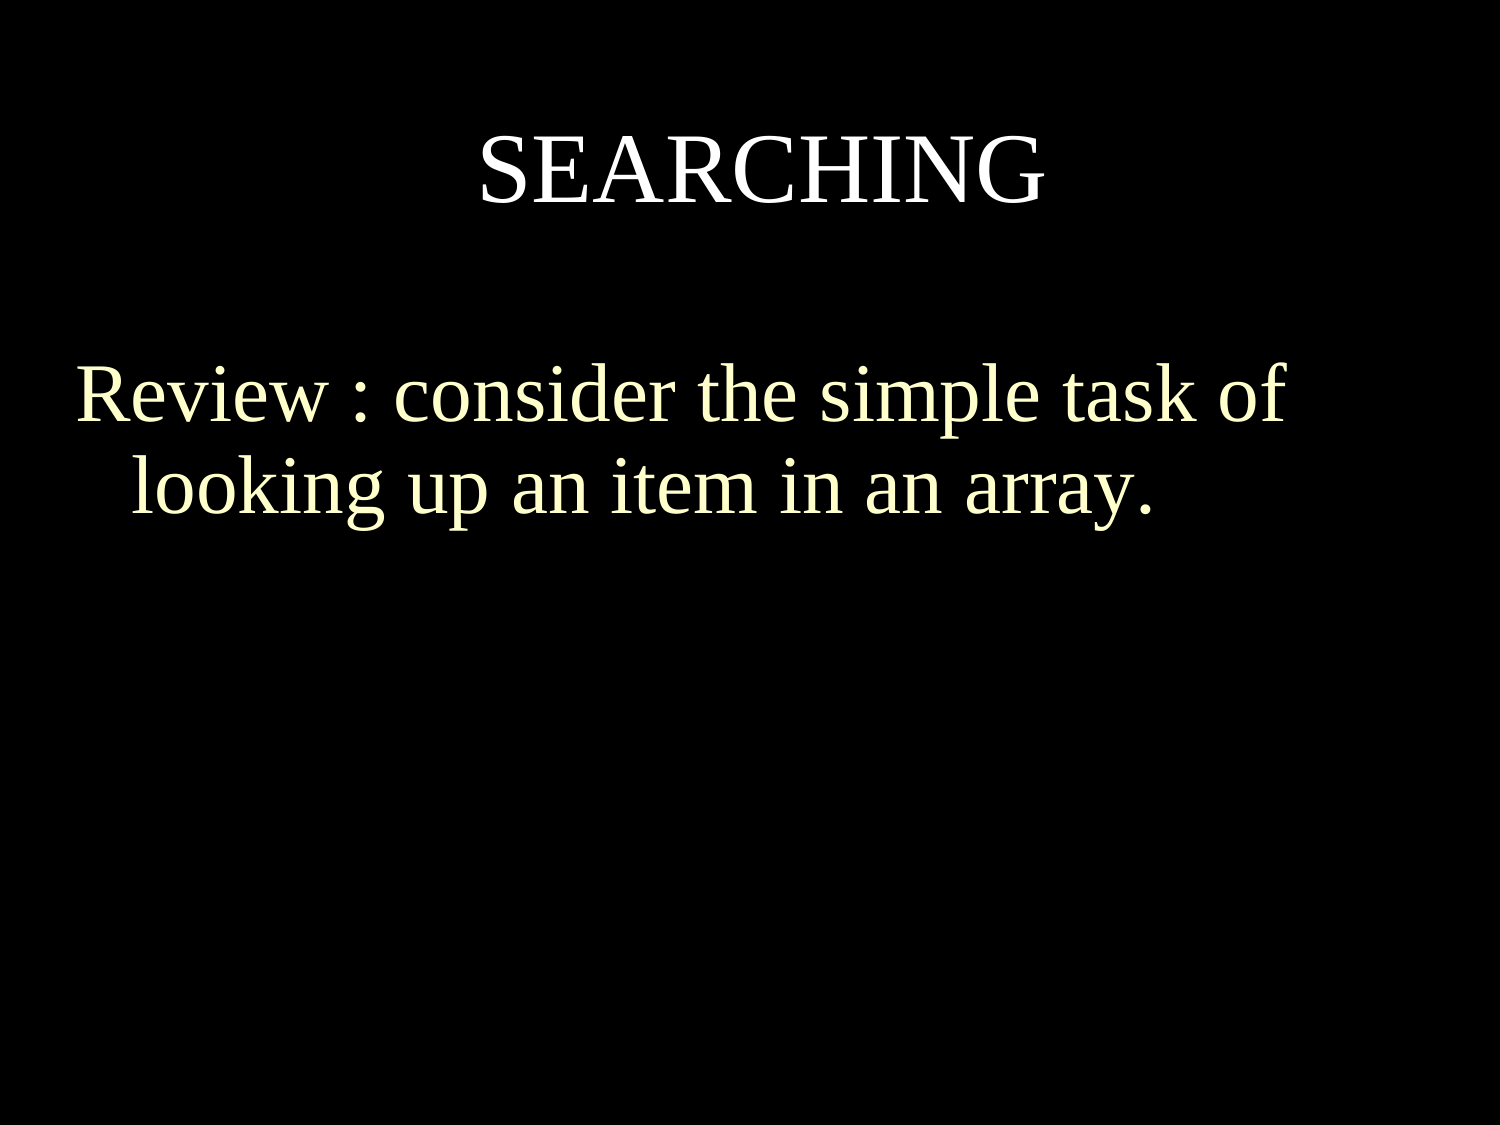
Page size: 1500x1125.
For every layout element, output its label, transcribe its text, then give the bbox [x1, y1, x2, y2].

title SEARCHING [150, 75, 1351, 263]
list Review : consider the simple task of looking up an item in an array. [75, 347, 1482, 1011]
